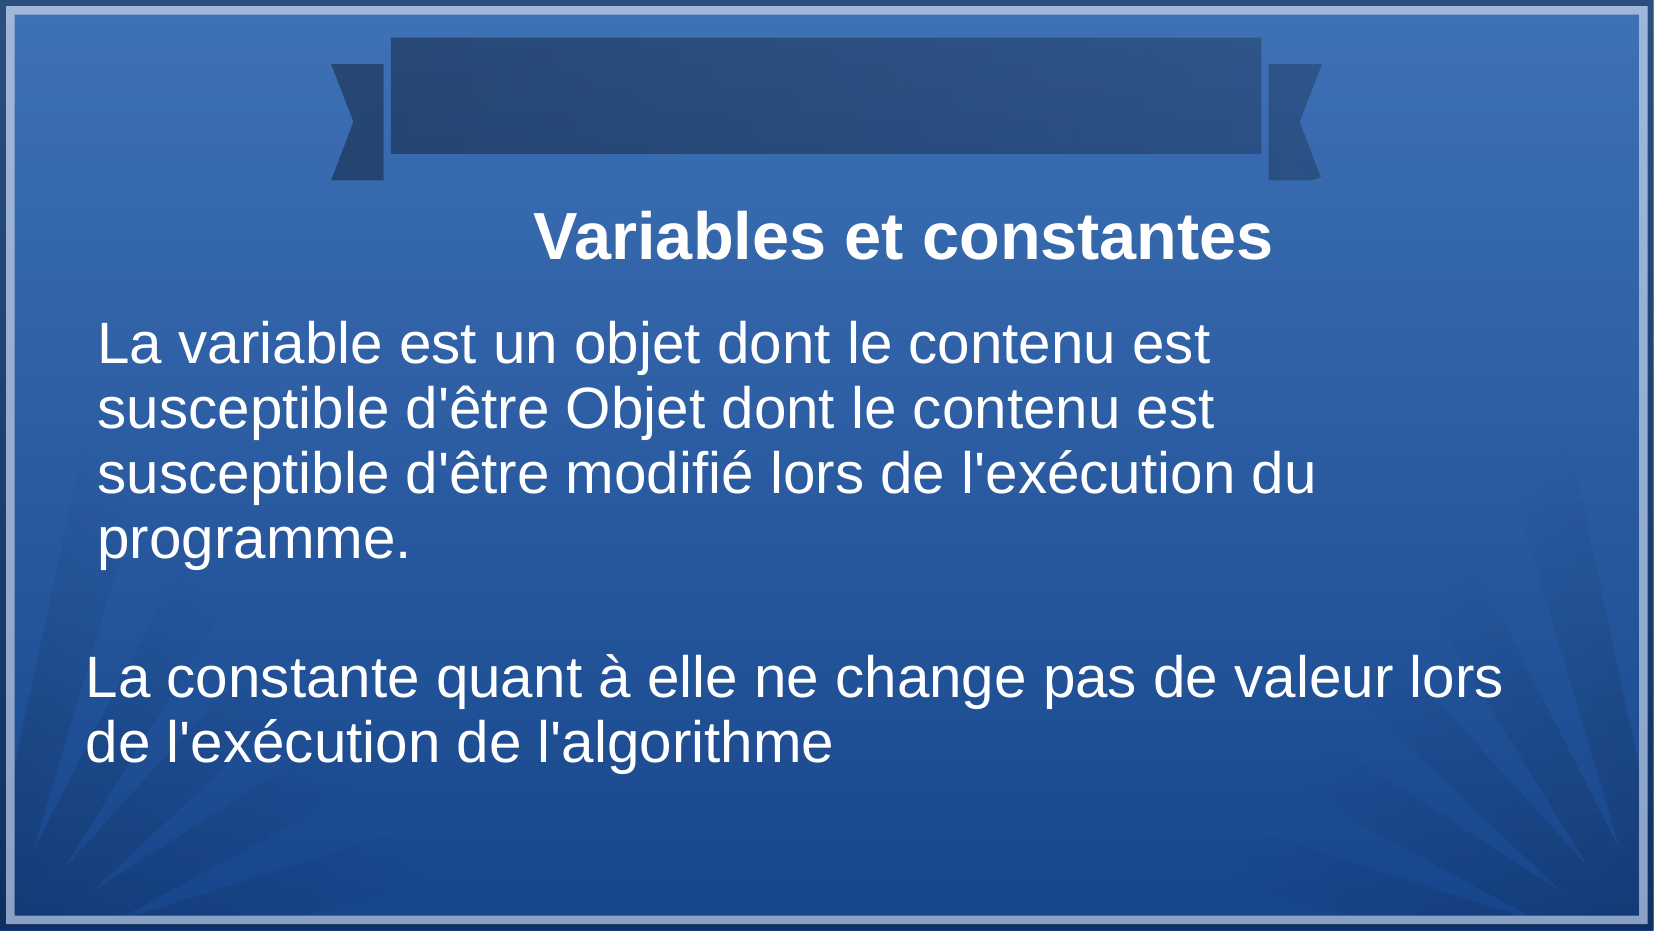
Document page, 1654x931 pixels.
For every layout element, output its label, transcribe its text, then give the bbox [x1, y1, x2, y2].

text_box Variables et constantes [334, 191, 1335, 282]
text_box La variable est un objet dont le contenu est susceptible d'être Objet dont le contenu est susceptible d'être modifié lors de l'exécution du programme. [82, 303, 1534, 579]
text_box La constante quant à elle ne change pas de valeur lors de l'exécution de l'algorithme [70, 637, 1523, 783]
